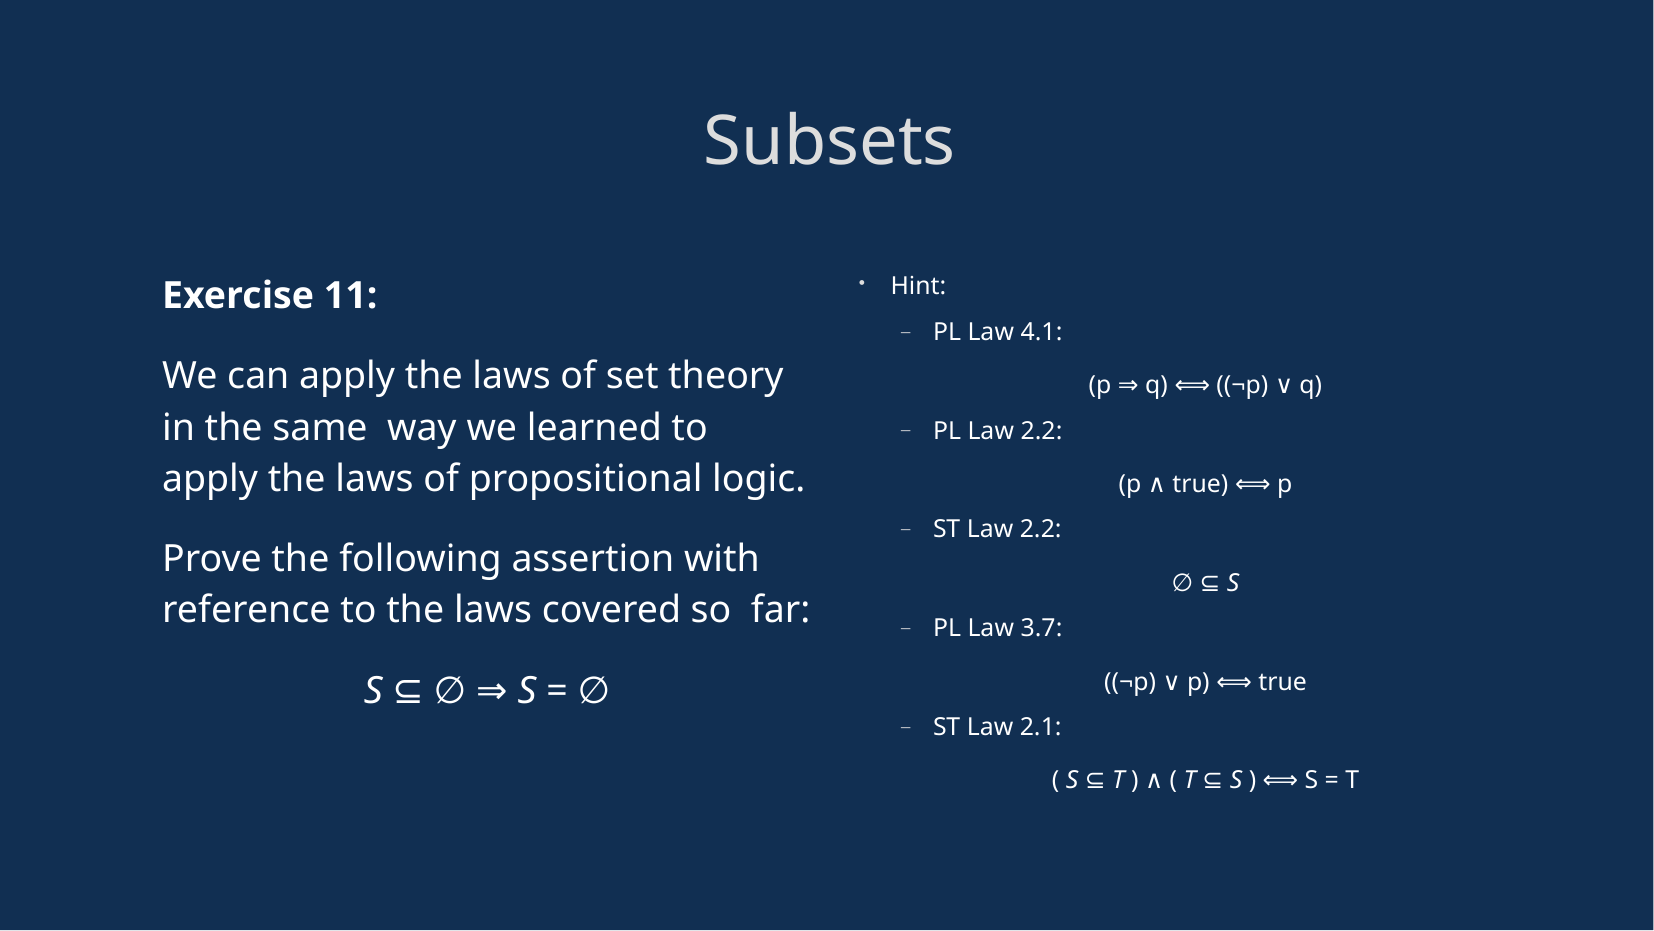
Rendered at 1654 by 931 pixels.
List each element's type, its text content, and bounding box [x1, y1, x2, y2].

list Hint: PL Law 4.1: (p ⇒ q) ⟺ ((¬p) ∨ q) PL Law 2.2: (p ∧ true) ⟺ p ST Law 2.2: ∅ ⊆ S PL Law 3.7: ((¬p) ∨ p) ⟺ true ST Law 2.1: ( S ⊆ T ) ∧ ( T ⊆ S ) ⟺ S = T [848, 268, 1563, 806]
title Subsets [97, 56, 1563, 220]
list Exercise 11: We can apply the laws of set theory in the same way we learned to apply the laws of propositional logic. Prove the following assertion with reference to the laws covered so far: S ⊆ ∅ ⇒ S = ∅ [97, 268, 813, 806]
